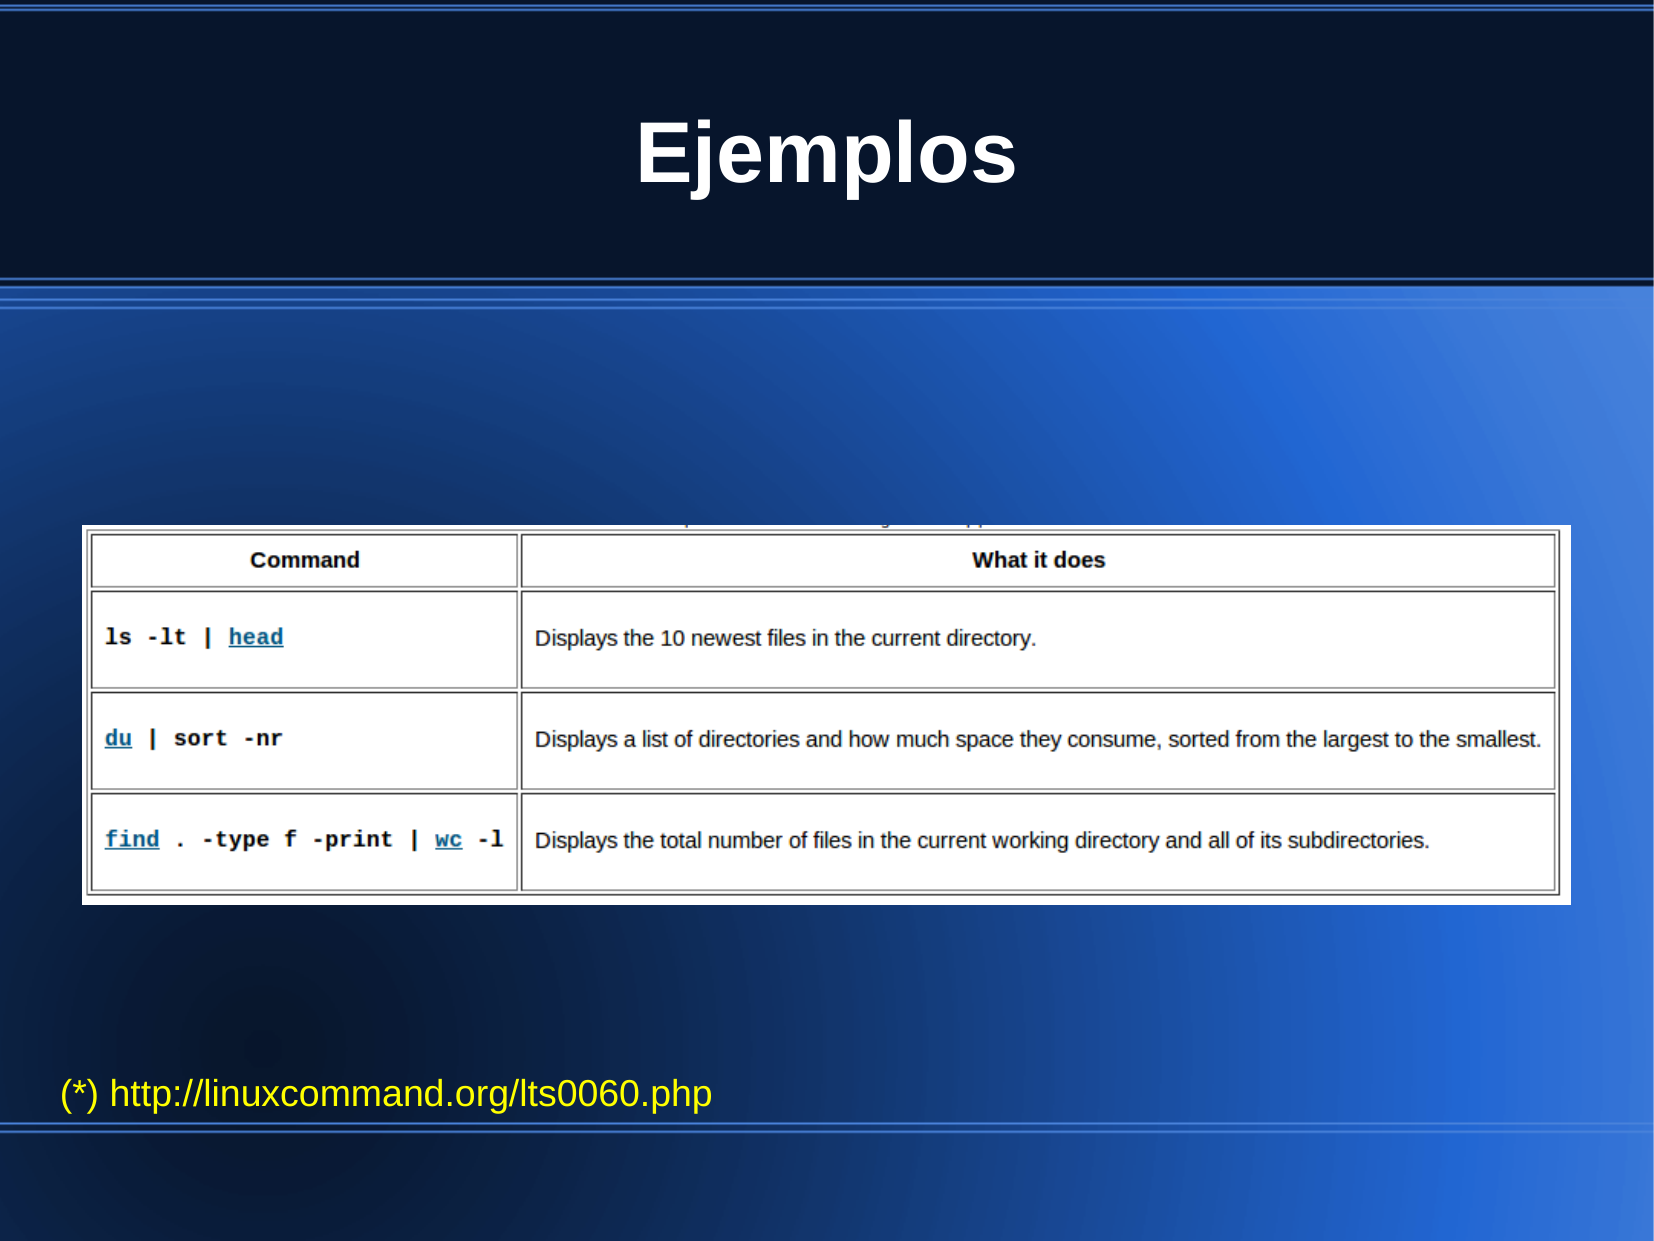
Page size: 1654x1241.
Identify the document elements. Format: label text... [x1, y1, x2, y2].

title Ejemplos [82, 49, 1571, 257]
text_box (*) http://linuxcommand.org/lts0060.php [45, 1065, 1576, 1122]
picture [0, 0, 1654, 1241]
